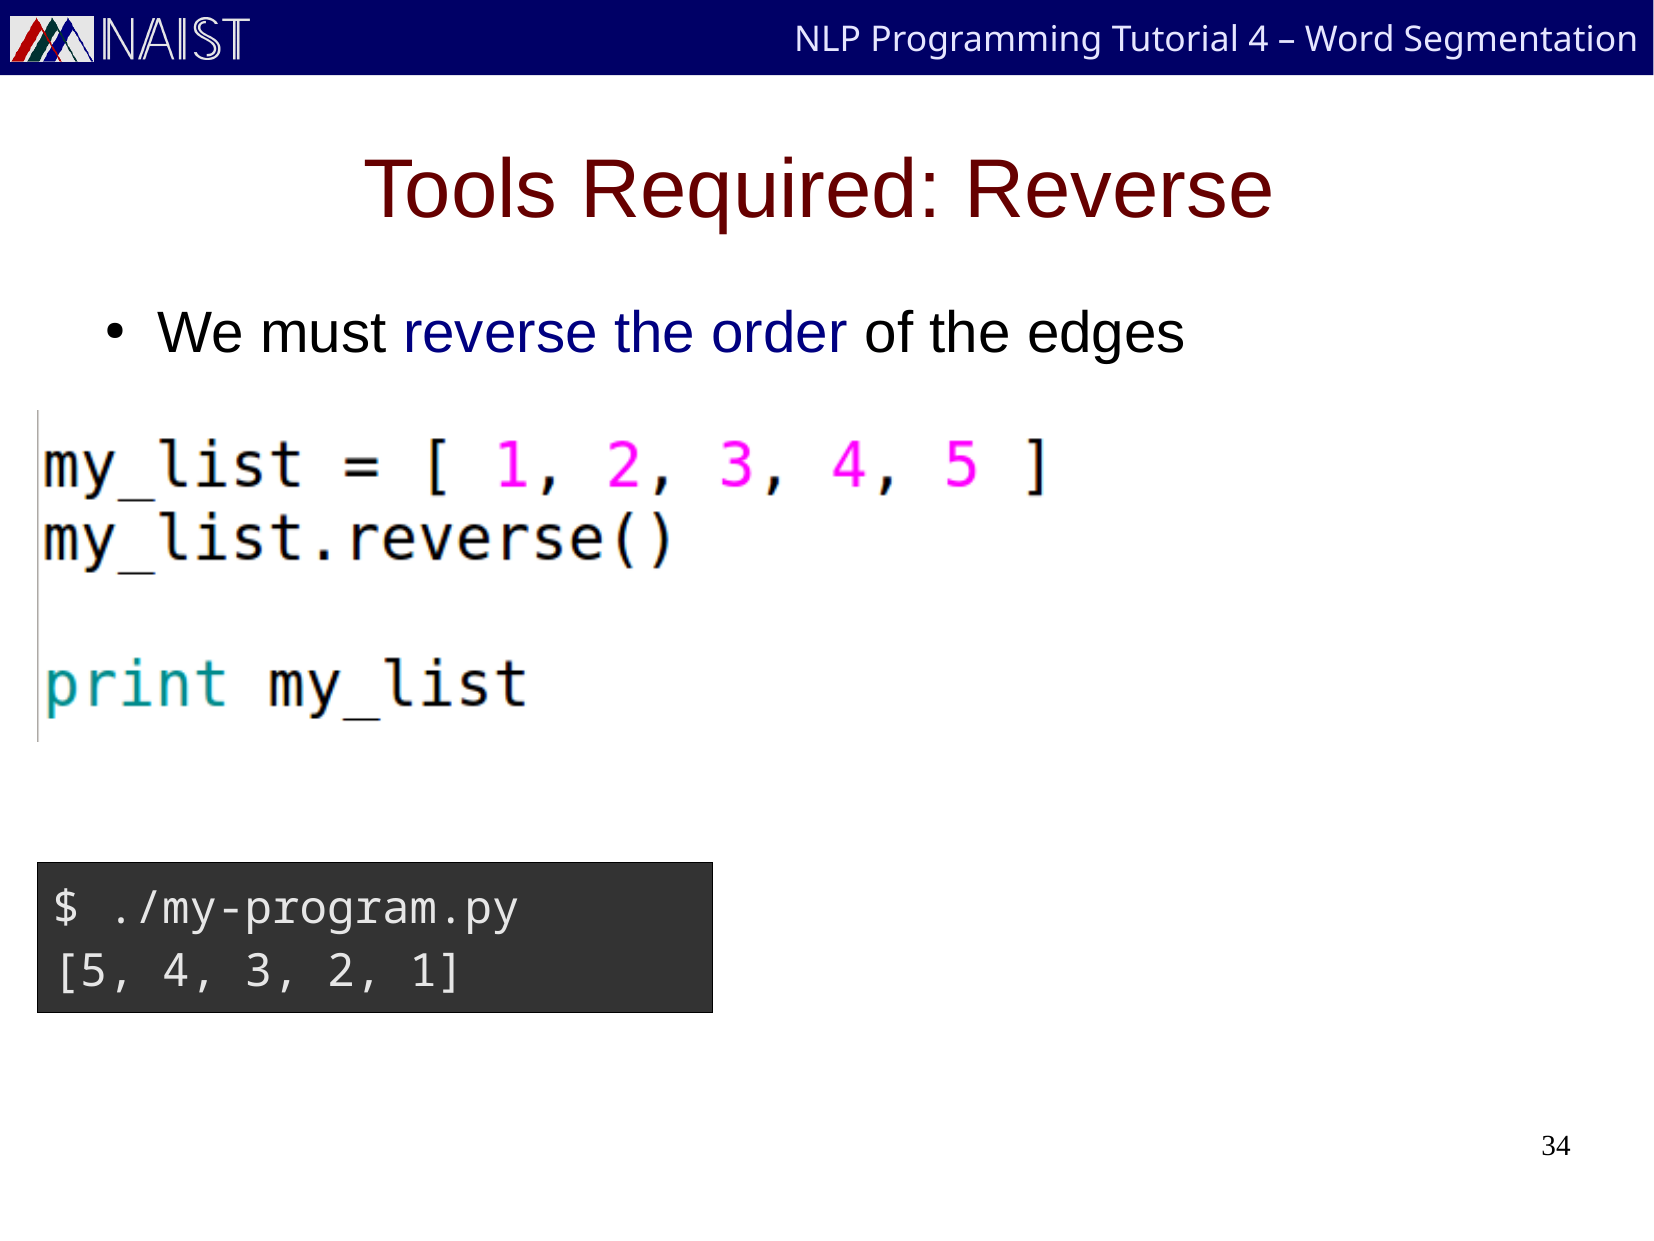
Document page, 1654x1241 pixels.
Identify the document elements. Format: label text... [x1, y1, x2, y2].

list We must reverse the order of the edges [86, 300, 1576, 1119]
picture [10, 16, 94, 62]
picture [102, 17, 251, 60]
title Tools Required: Reverse [75, 92, 1564, 285]
text_box $ ./my-program.py [5, 4, 3, 2, 1] [37, 862, 713, 1013]
picture [37, 410, 1067, 743]
